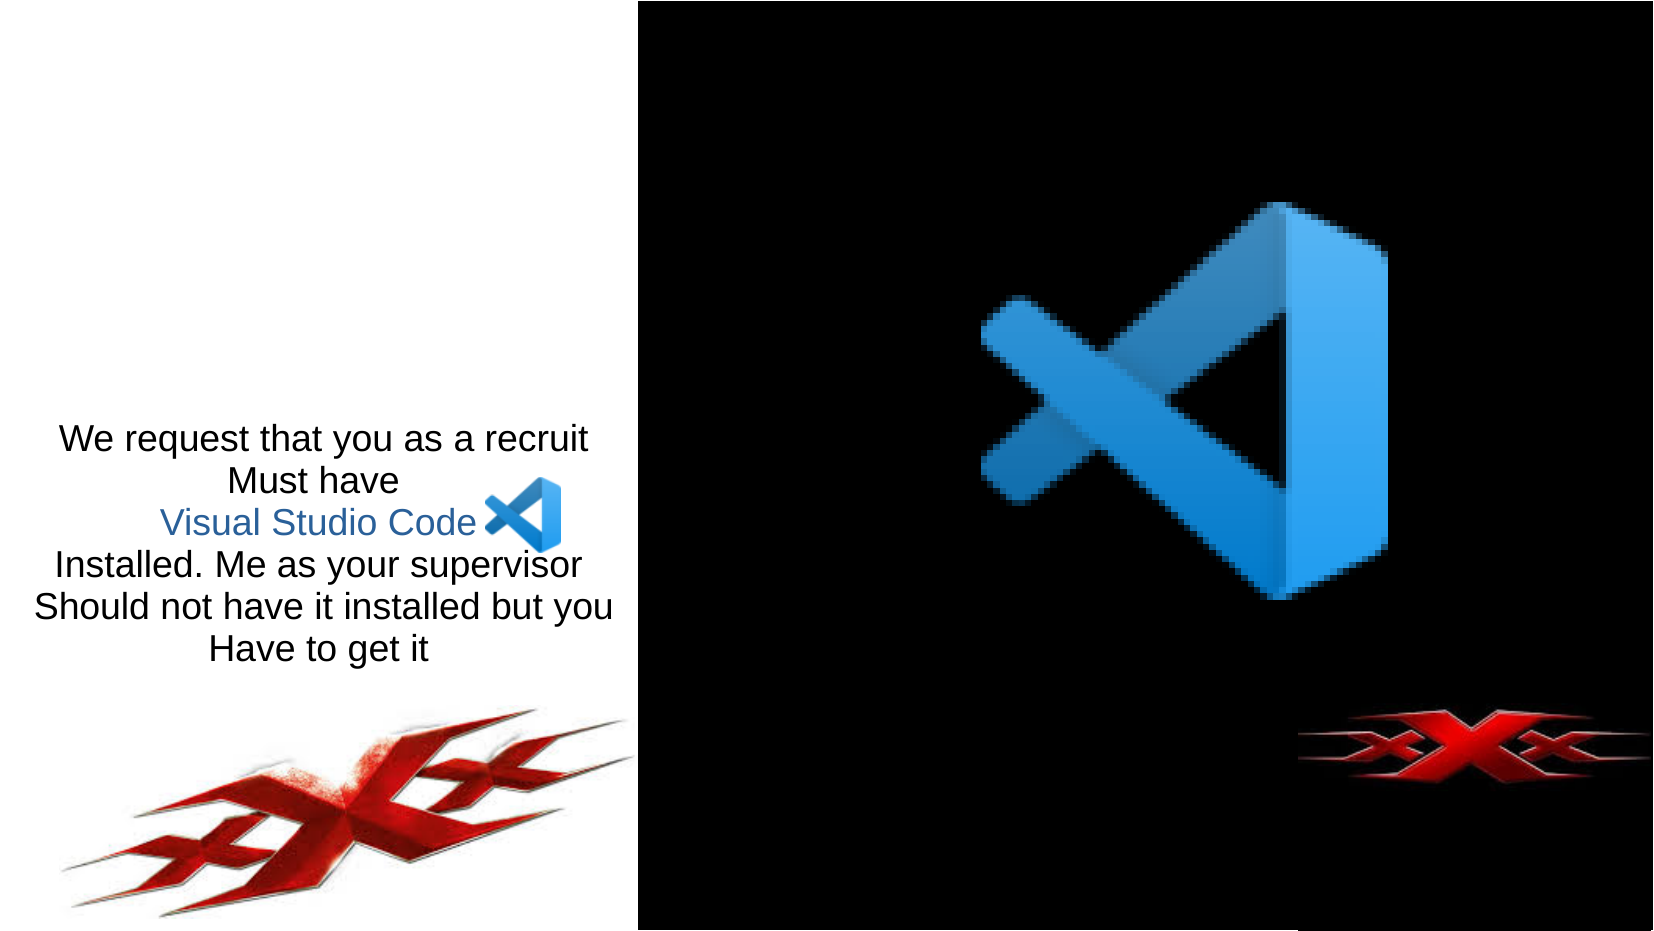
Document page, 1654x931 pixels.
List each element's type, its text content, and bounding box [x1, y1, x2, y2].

picture [59, 705, 638, 919]
text_box We request that you as a recruit Must have Visual Studio Code Installed. Me as your supervisor Should not have it installed but you Have to get it [0, 187, 638, 900]
text_box [637, 0, 1654, 931]
picture [981, 202, 1651, 931]
picture [485, 477, 561, 553]
